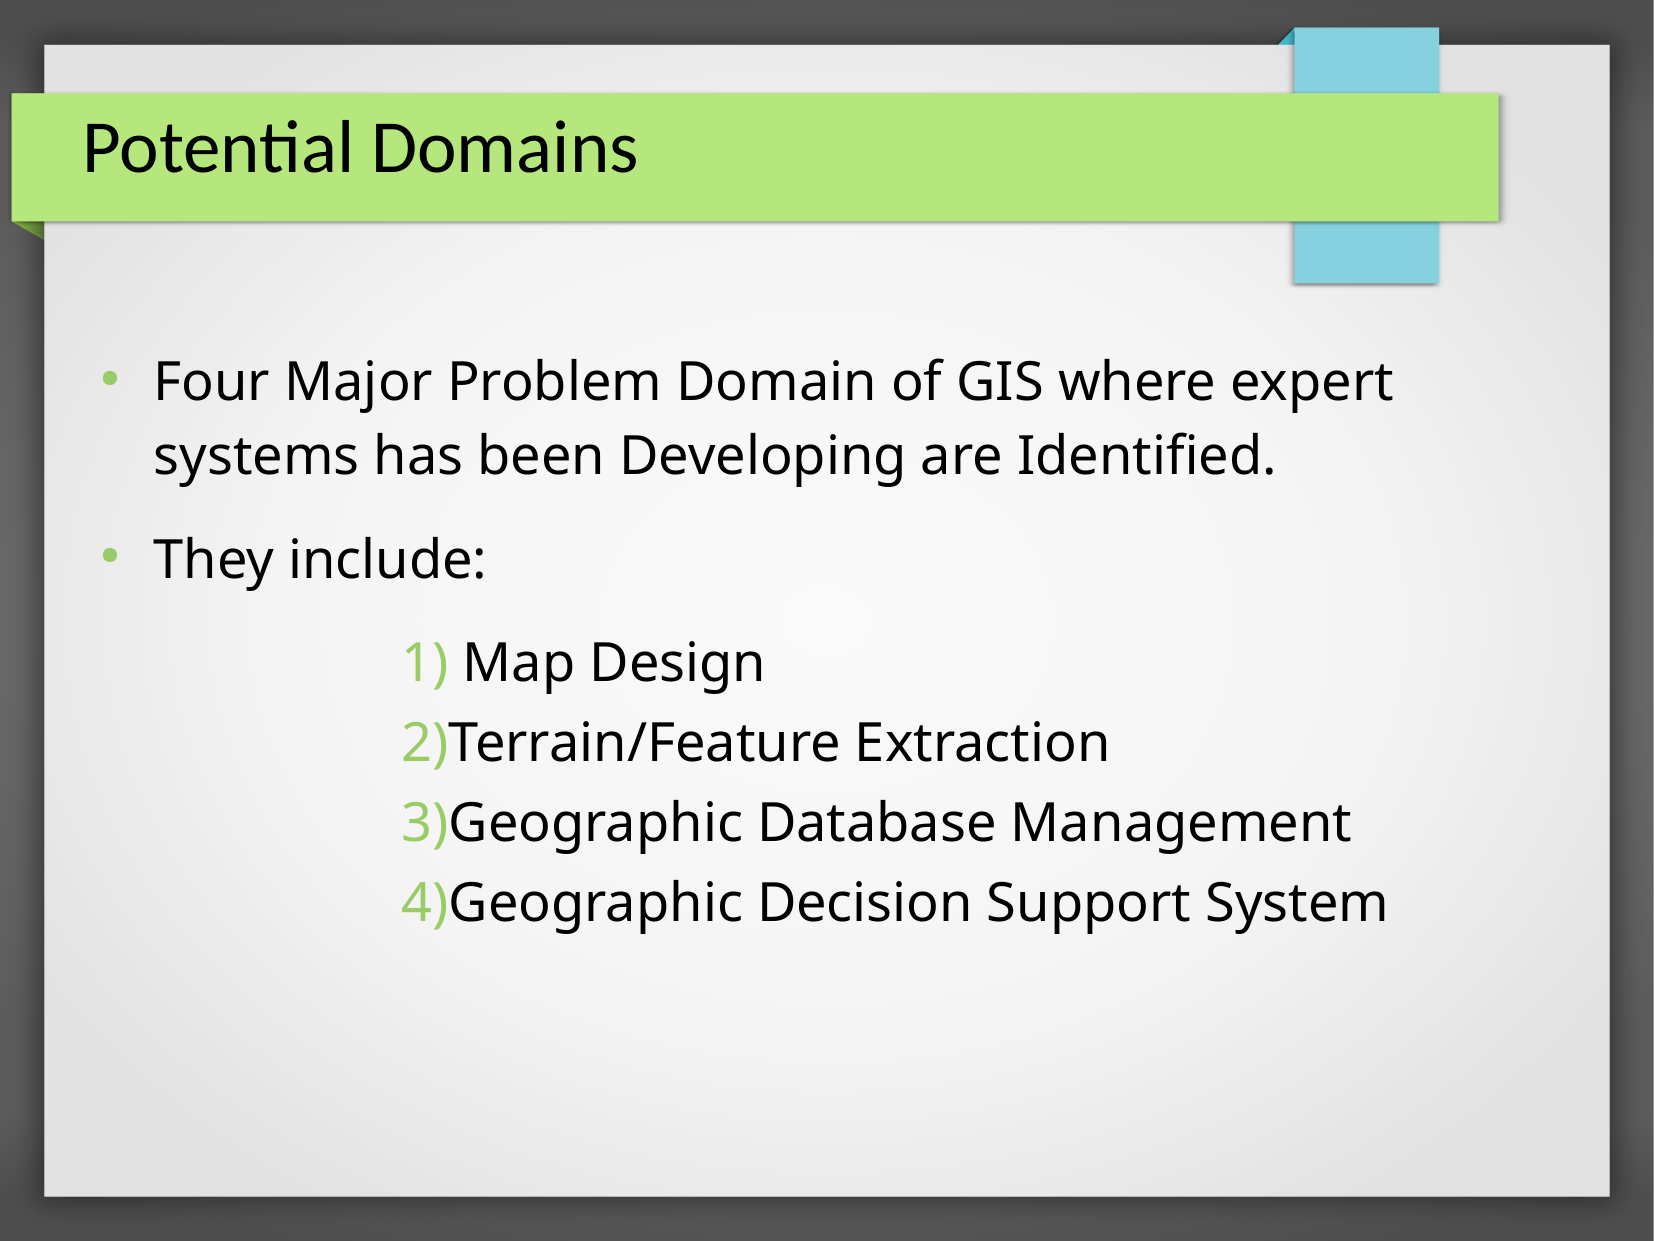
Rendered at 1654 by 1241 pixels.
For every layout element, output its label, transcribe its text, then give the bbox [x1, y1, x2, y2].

list Four Major Problem Domain of GIS where expert systems has been Developing are Identified. They include: Map Design Terrain/Feature Extraction Geographic Database Management Geographic Decision Support System [82, 342, 1571, 1062]
title Potential Domains [82, 94, 1264, 213]
picture [0, 0, 1654, 1241]
